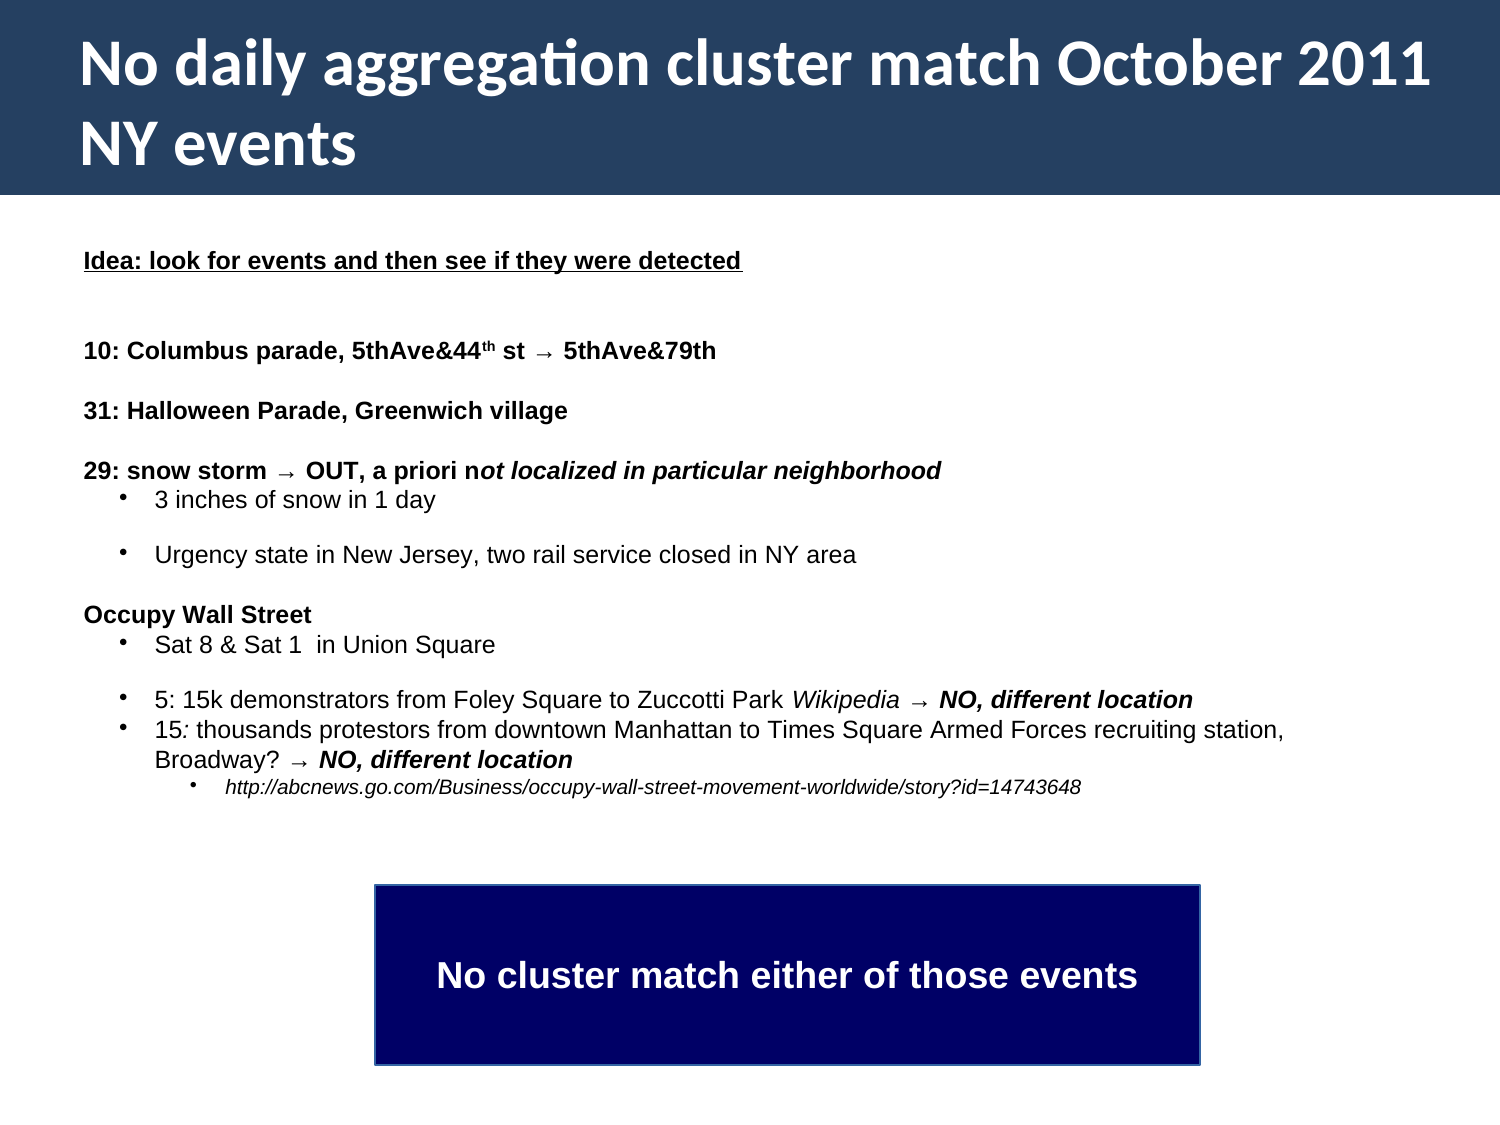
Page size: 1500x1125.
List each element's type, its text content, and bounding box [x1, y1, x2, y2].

text_box Idea: look for events and then see if they were detected 10: Columbus parade, 5thAve&44th st → 5thAve&79th 31: Halloween Parade, Greenwich village 29: snow storm → OUT, a priori not localized in particular neighborhood 3 inches of snow in 1 day Urgency state in New Jersey, two rail service closed in NY area Occupy Wall Street Sat 8 & Sat 1 in Union Square 5: 15k demonstrators from Foley Square to Zuccotti Park Wikipedia → NO, different location 15: thousands protestors from downtown Manhattan to Times Square Armed Forces recruiting station, Broadway? → NO, different location http://abcnews.go.com/Business/occupy-wall-street-movement-worldwide/story?id=14743648 [68, 237, 1434, 1033]
text_box No cluster match either of those events [375, 884, 1201, 1065]
text_box [0, 0, 1500, 195]
text_box No daily aggregation cluster match October 2011 NY events [64, 11, 1500, 107]
